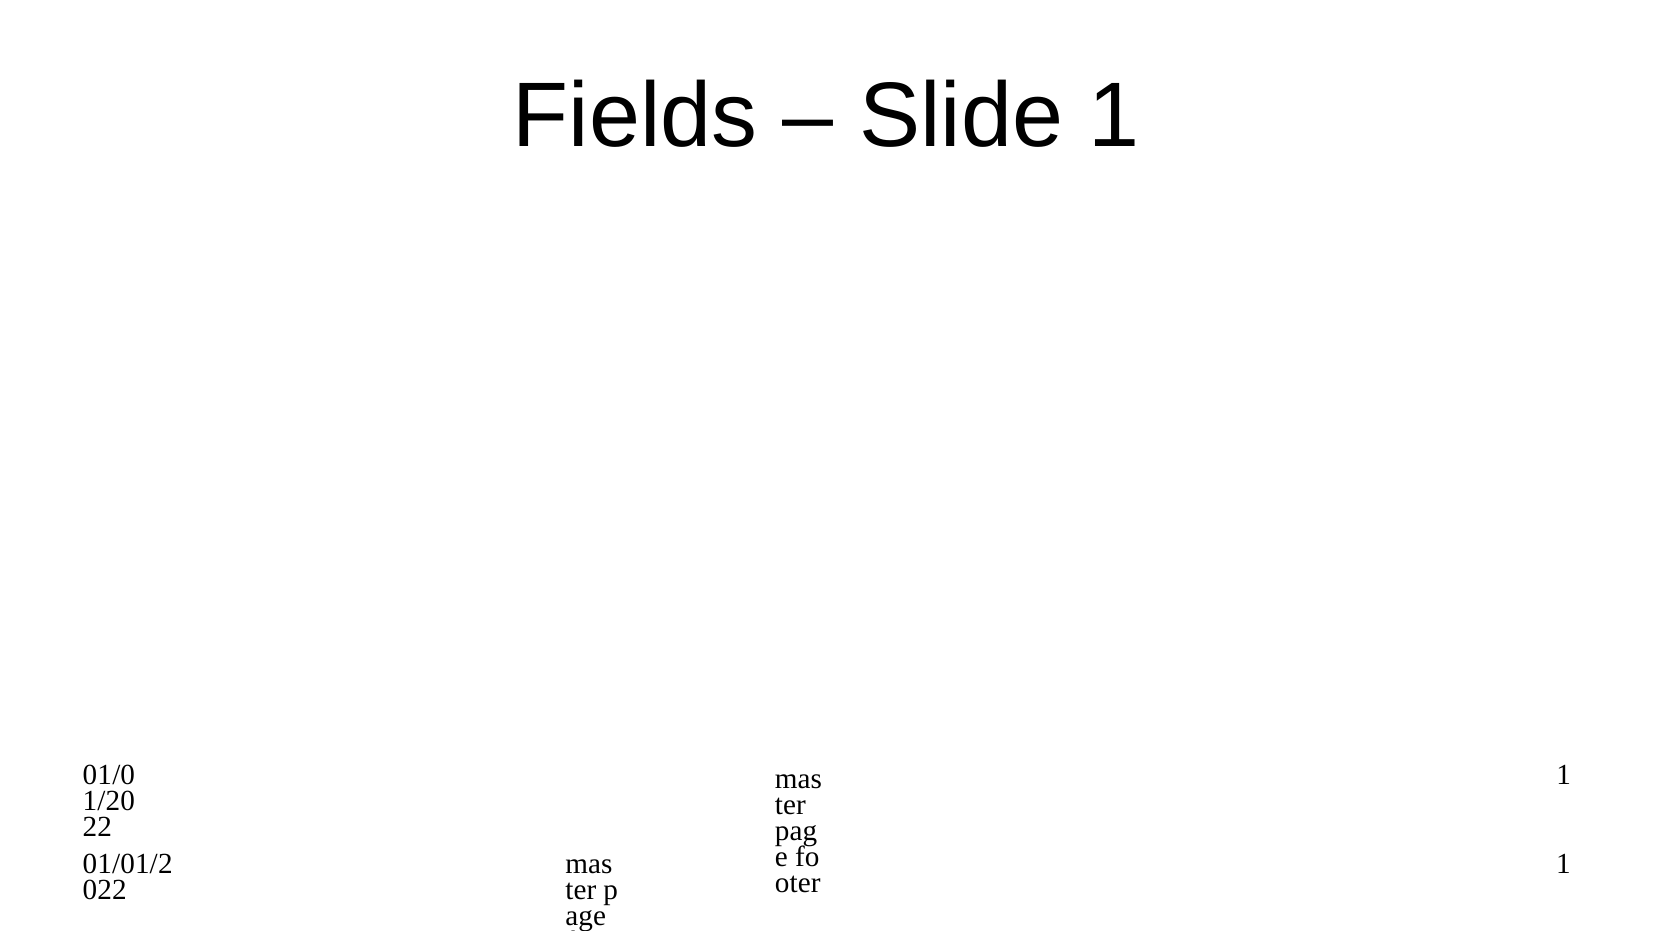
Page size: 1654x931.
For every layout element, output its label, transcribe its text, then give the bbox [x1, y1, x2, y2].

title Fields – Slide 1 [82, 37, 1571, 193]
